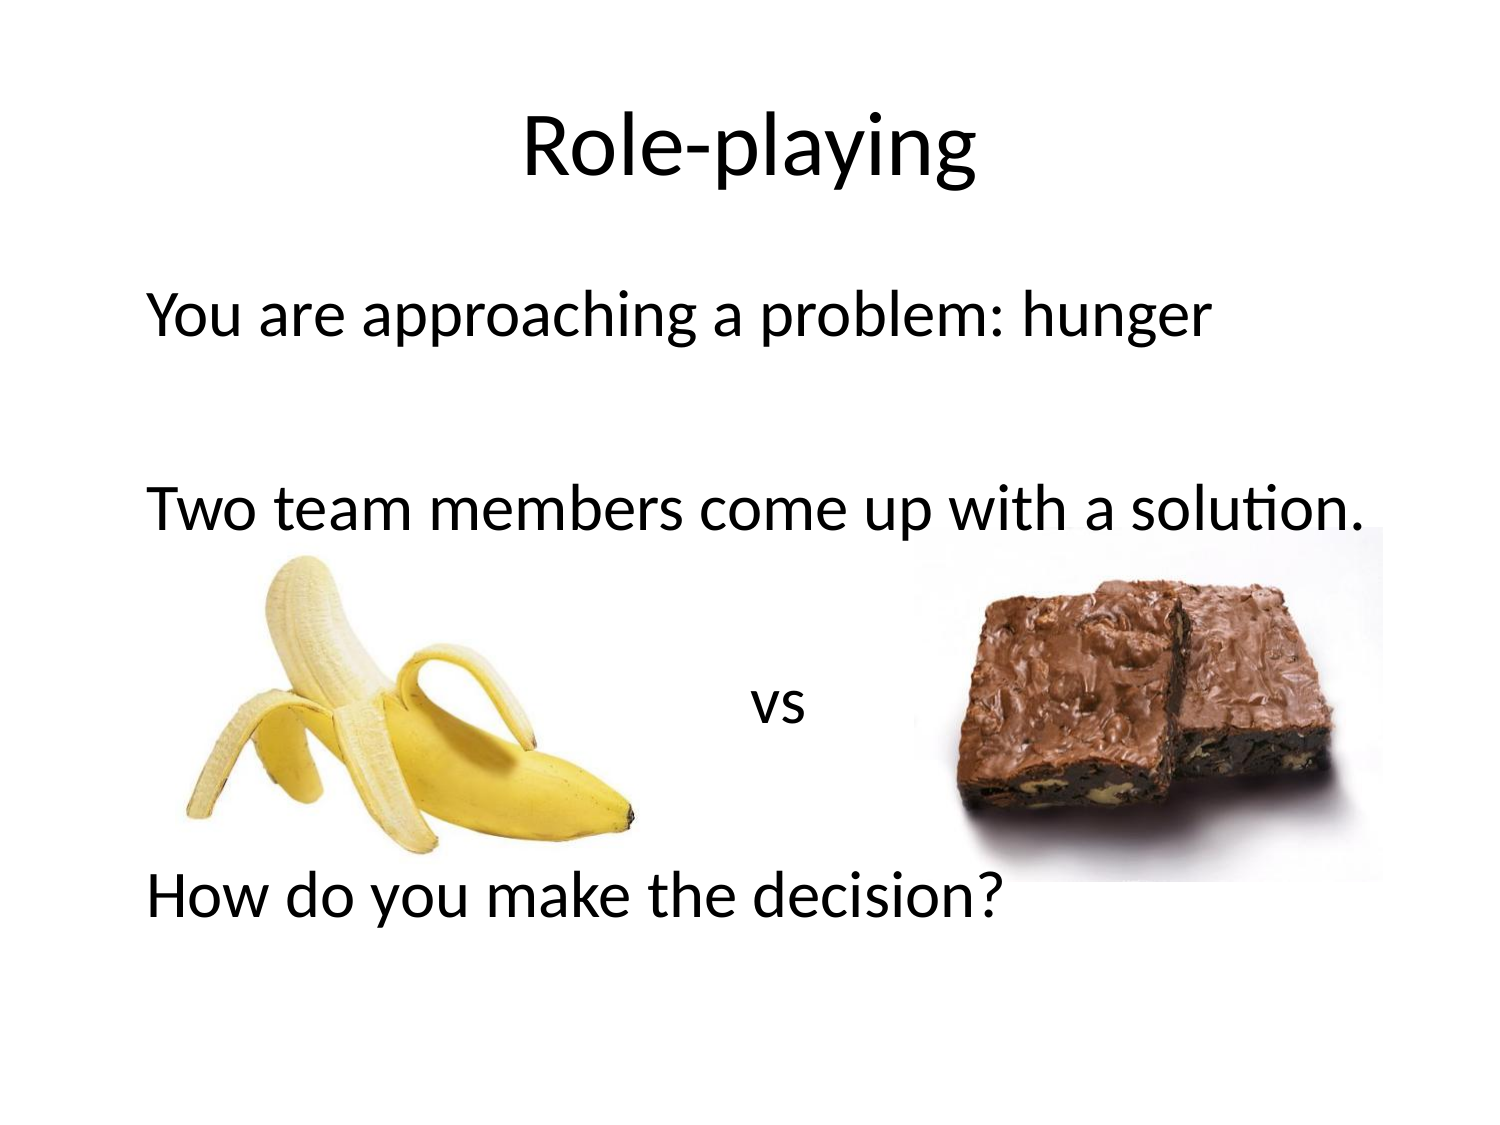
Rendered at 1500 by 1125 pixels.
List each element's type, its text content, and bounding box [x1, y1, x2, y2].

title Role-playing [75, 45, 1426, 233]
list You are approaching a problem: hunger Two team members come up with a solution. vs How do you make the decision? [75, 262, 1426, 1005]
